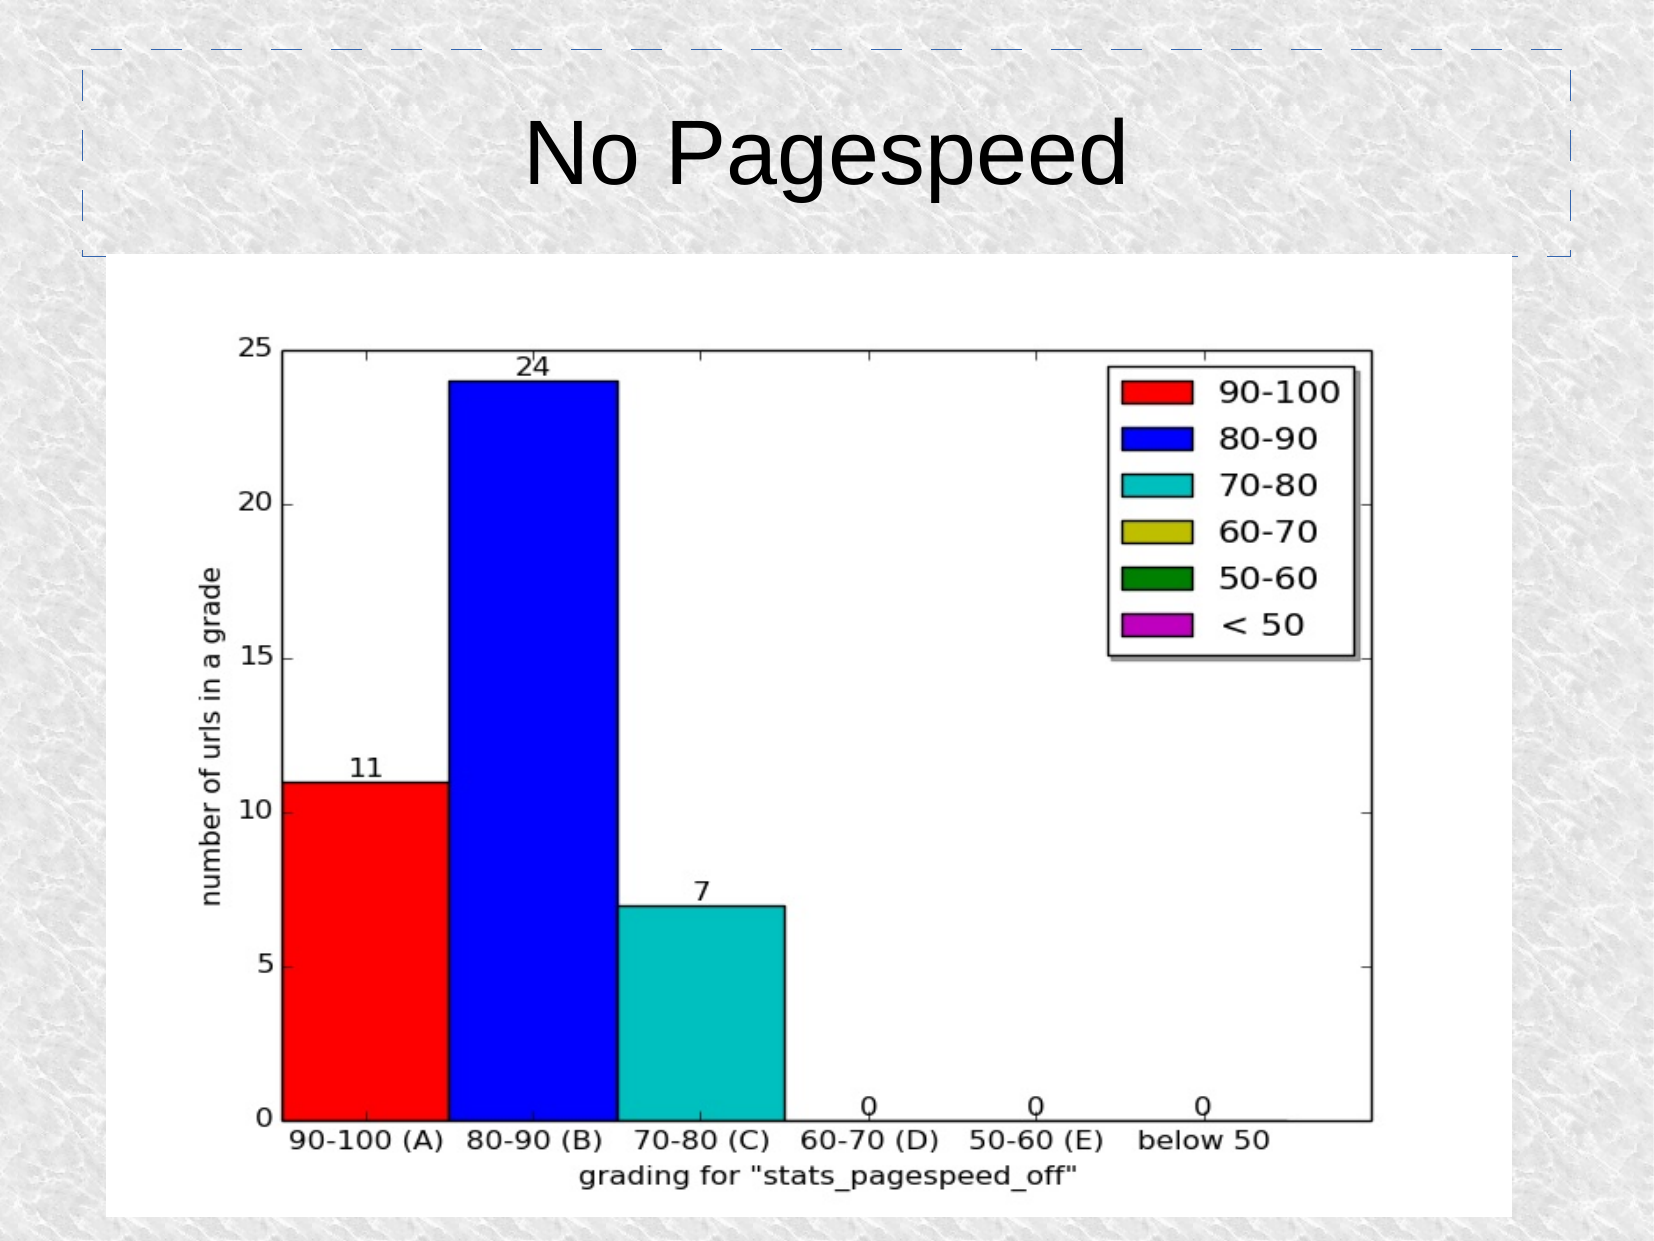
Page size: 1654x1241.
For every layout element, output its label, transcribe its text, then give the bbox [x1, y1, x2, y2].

picture [0, 0, 1654, 1241]
title No Pagespeed [82, 49, 1571, 257]
